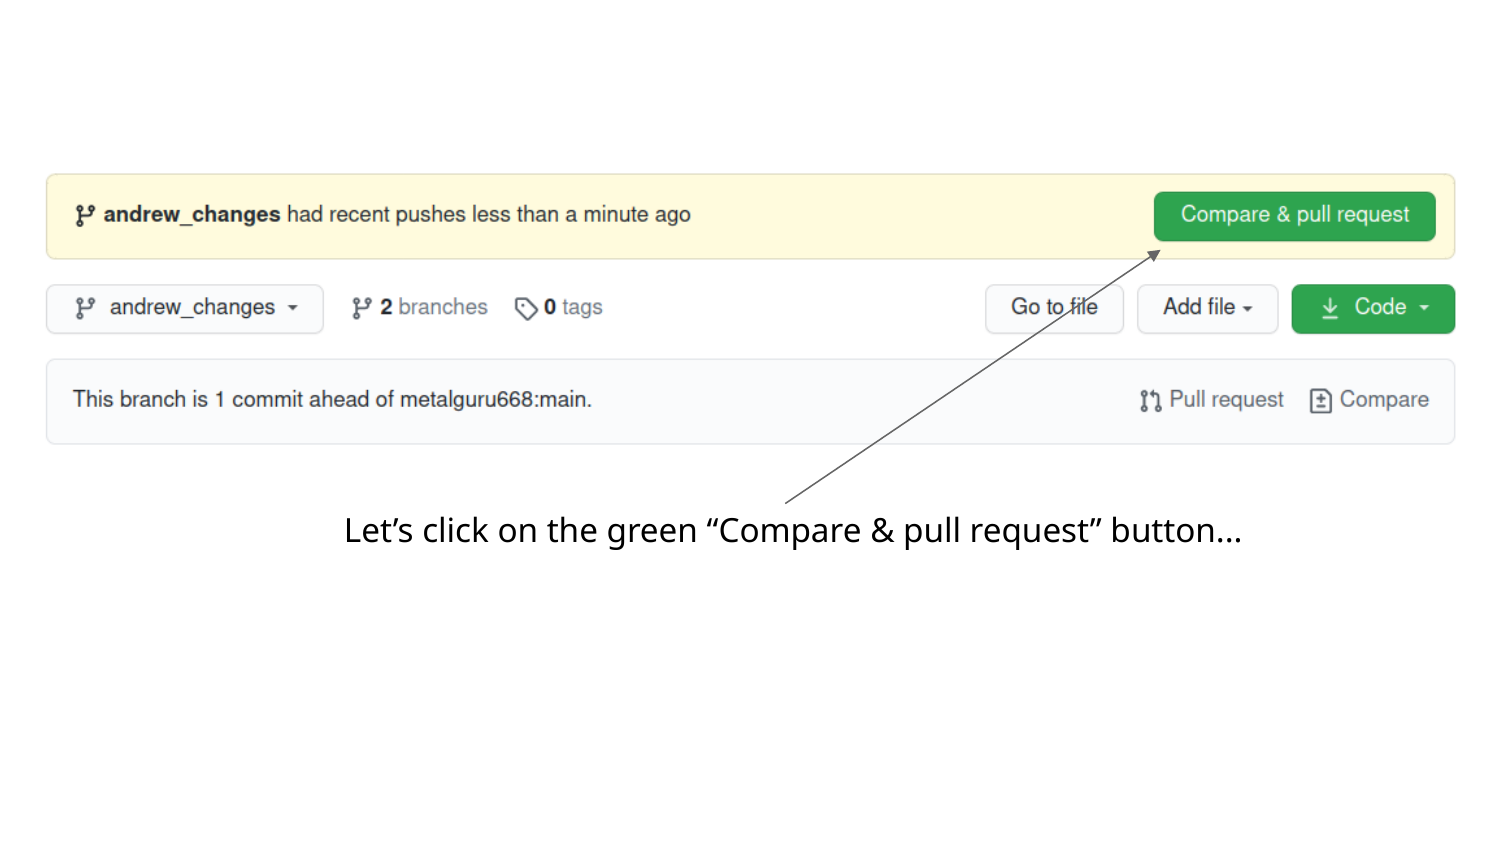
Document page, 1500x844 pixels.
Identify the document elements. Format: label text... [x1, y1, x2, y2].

text_box Let’s click on the green “Compare & pull request” button... [328, 494, 1344, 702]
picture [24, 141, 1475, 463]
